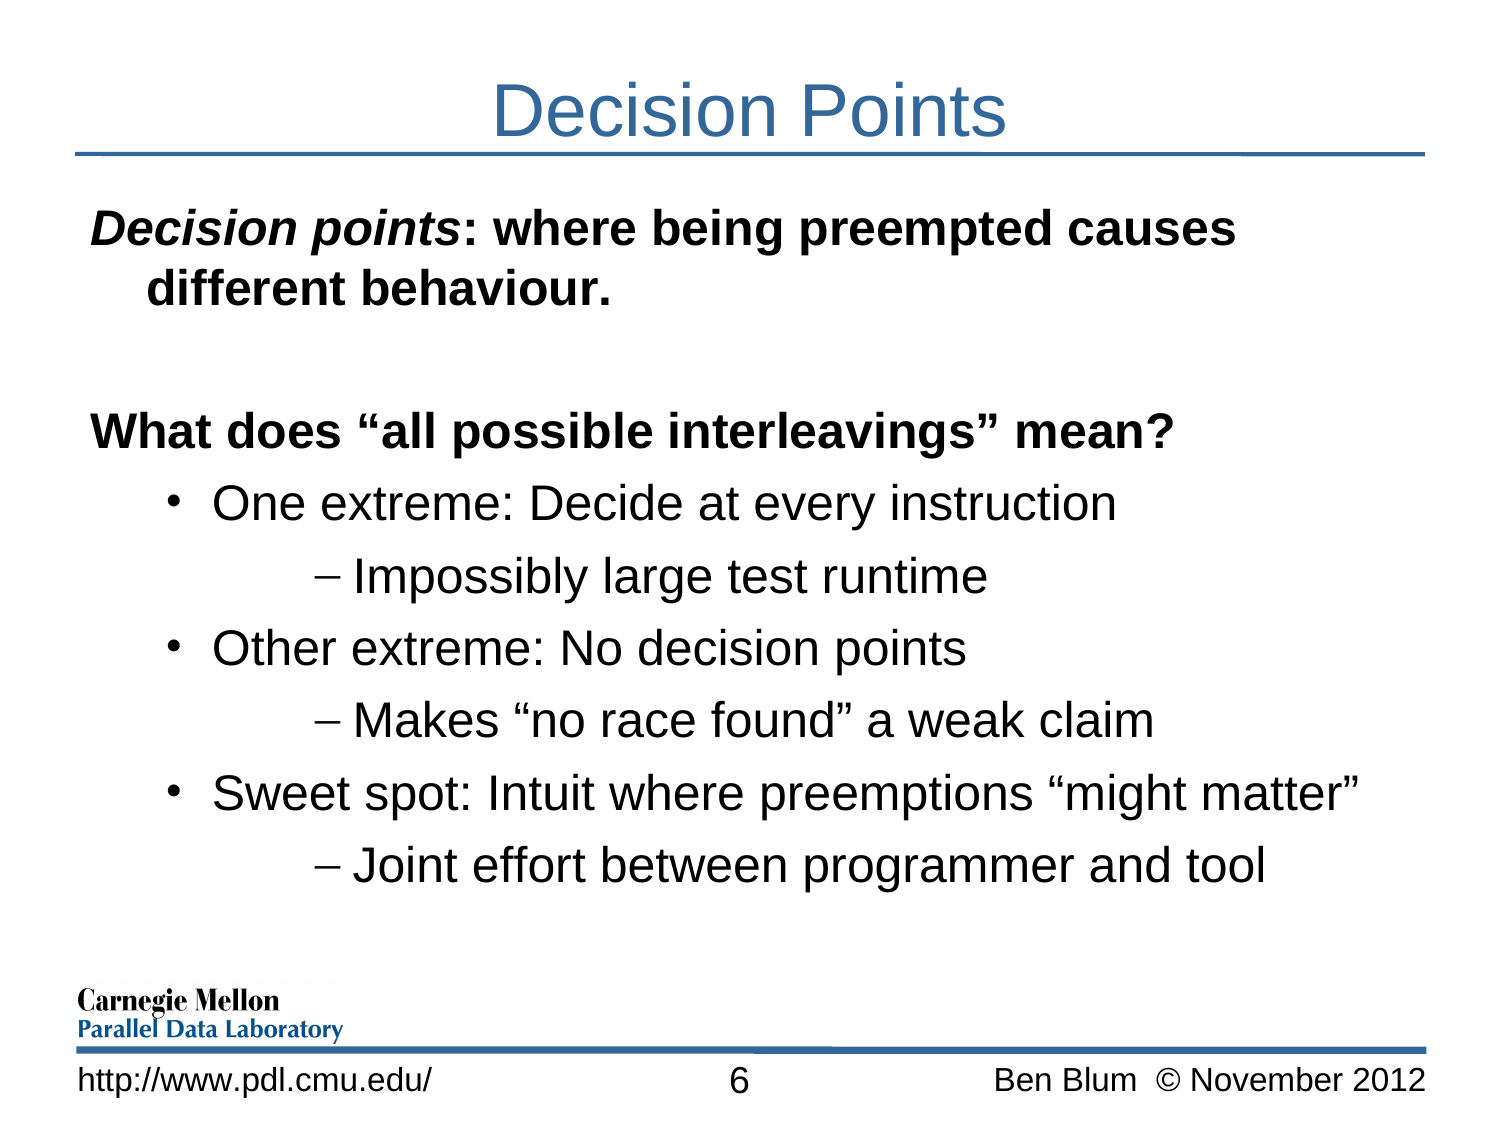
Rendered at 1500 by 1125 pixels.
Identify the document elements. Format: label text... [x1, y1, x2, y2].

picture [77, 979, 343, 1044]
list Decision points: where being preempted causes different behaviour. What does “all possible interleavings” mean? One extreme: Decide at every instruction Impossibly large test runtime Other extreme: No decision points Makes “no race found” a weak claim Sweet spot: Intuit where preemptions “might matter” Joint effort between programmer and tool [75, 187, 1426, 901]
title Decision Points [112, 50, 1388, 163]
